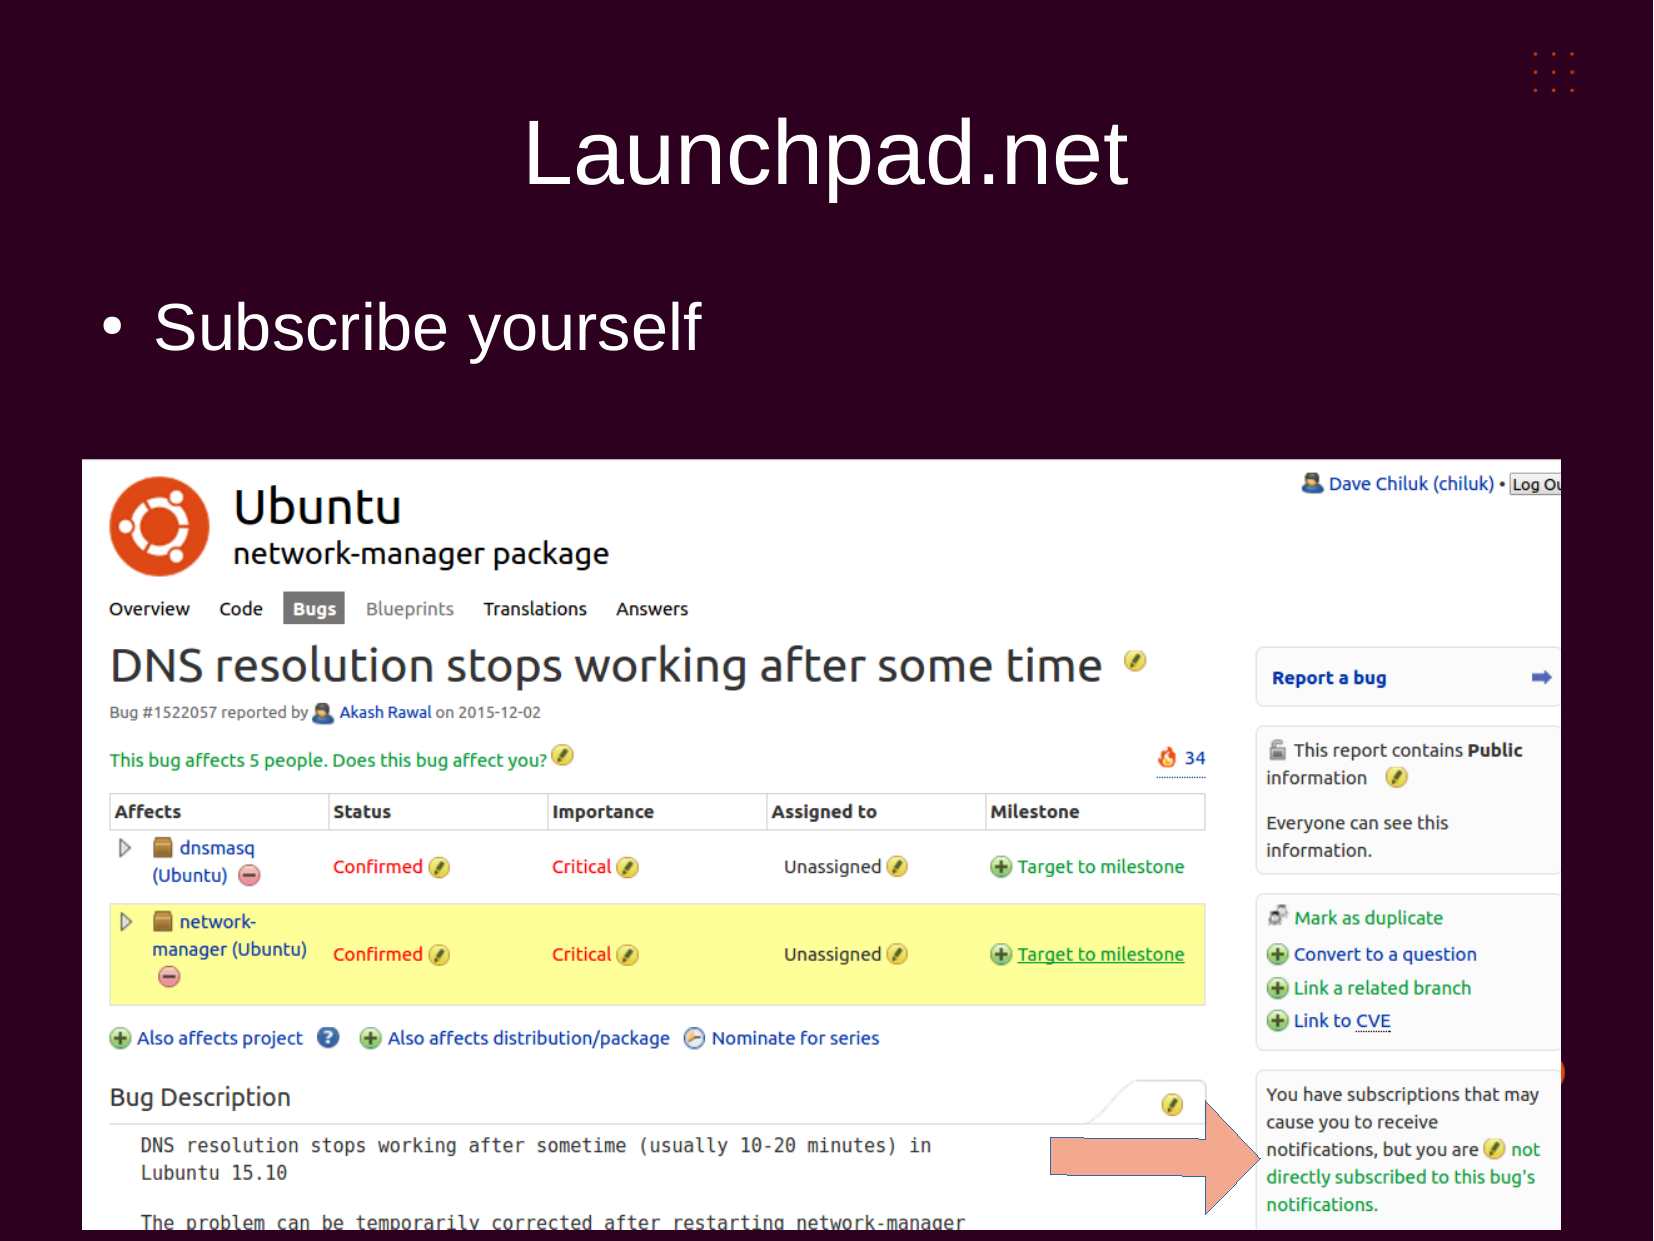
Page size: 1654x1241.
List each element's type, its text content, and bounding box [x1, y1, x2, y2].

picture [82, 459, 1653, 1231]
title Launchpad.net [82, 49, 1571, 257]
text_box [1050, 1100, 1261, 1215]
picture [1571, 49, 1575, 94]
list Subscribe yourself [82, 290, 1571, 1010]
